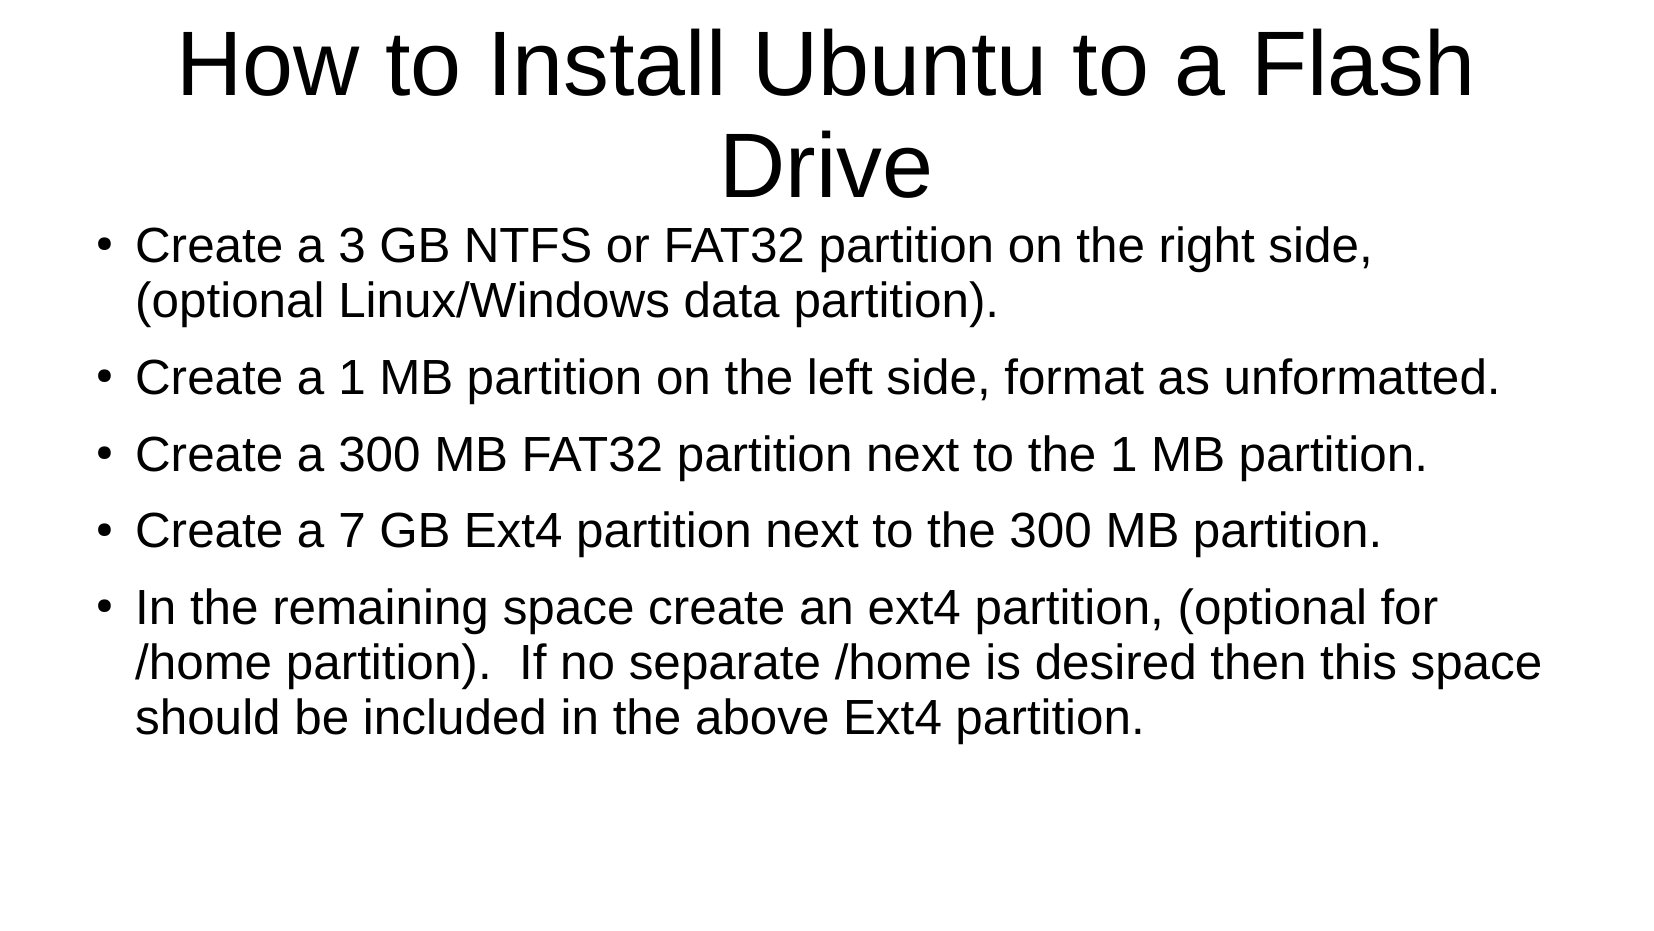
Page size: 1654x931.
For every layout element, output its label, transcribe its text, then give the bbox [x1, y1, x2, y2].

title How to Install Ubuntu to a Flash Drive [82, 12, 1571, 217]
list Create a 3 GB NTFS or FAT32 partition on the right side, (optional Linux/Windows data partition). Create a 1 MB partition on the left side, format as unformatted. Create a 300 MB FAT32 partition next to the 1 MB partition. Create a 7 GB Ext4 partition next to the 300 MB partition. In the remaining space create an ext4 partition, (optional for /home partition). If no separate /home is desired then this space should be included in the above Ext4 partition. [82, 217, 1571, 758]
